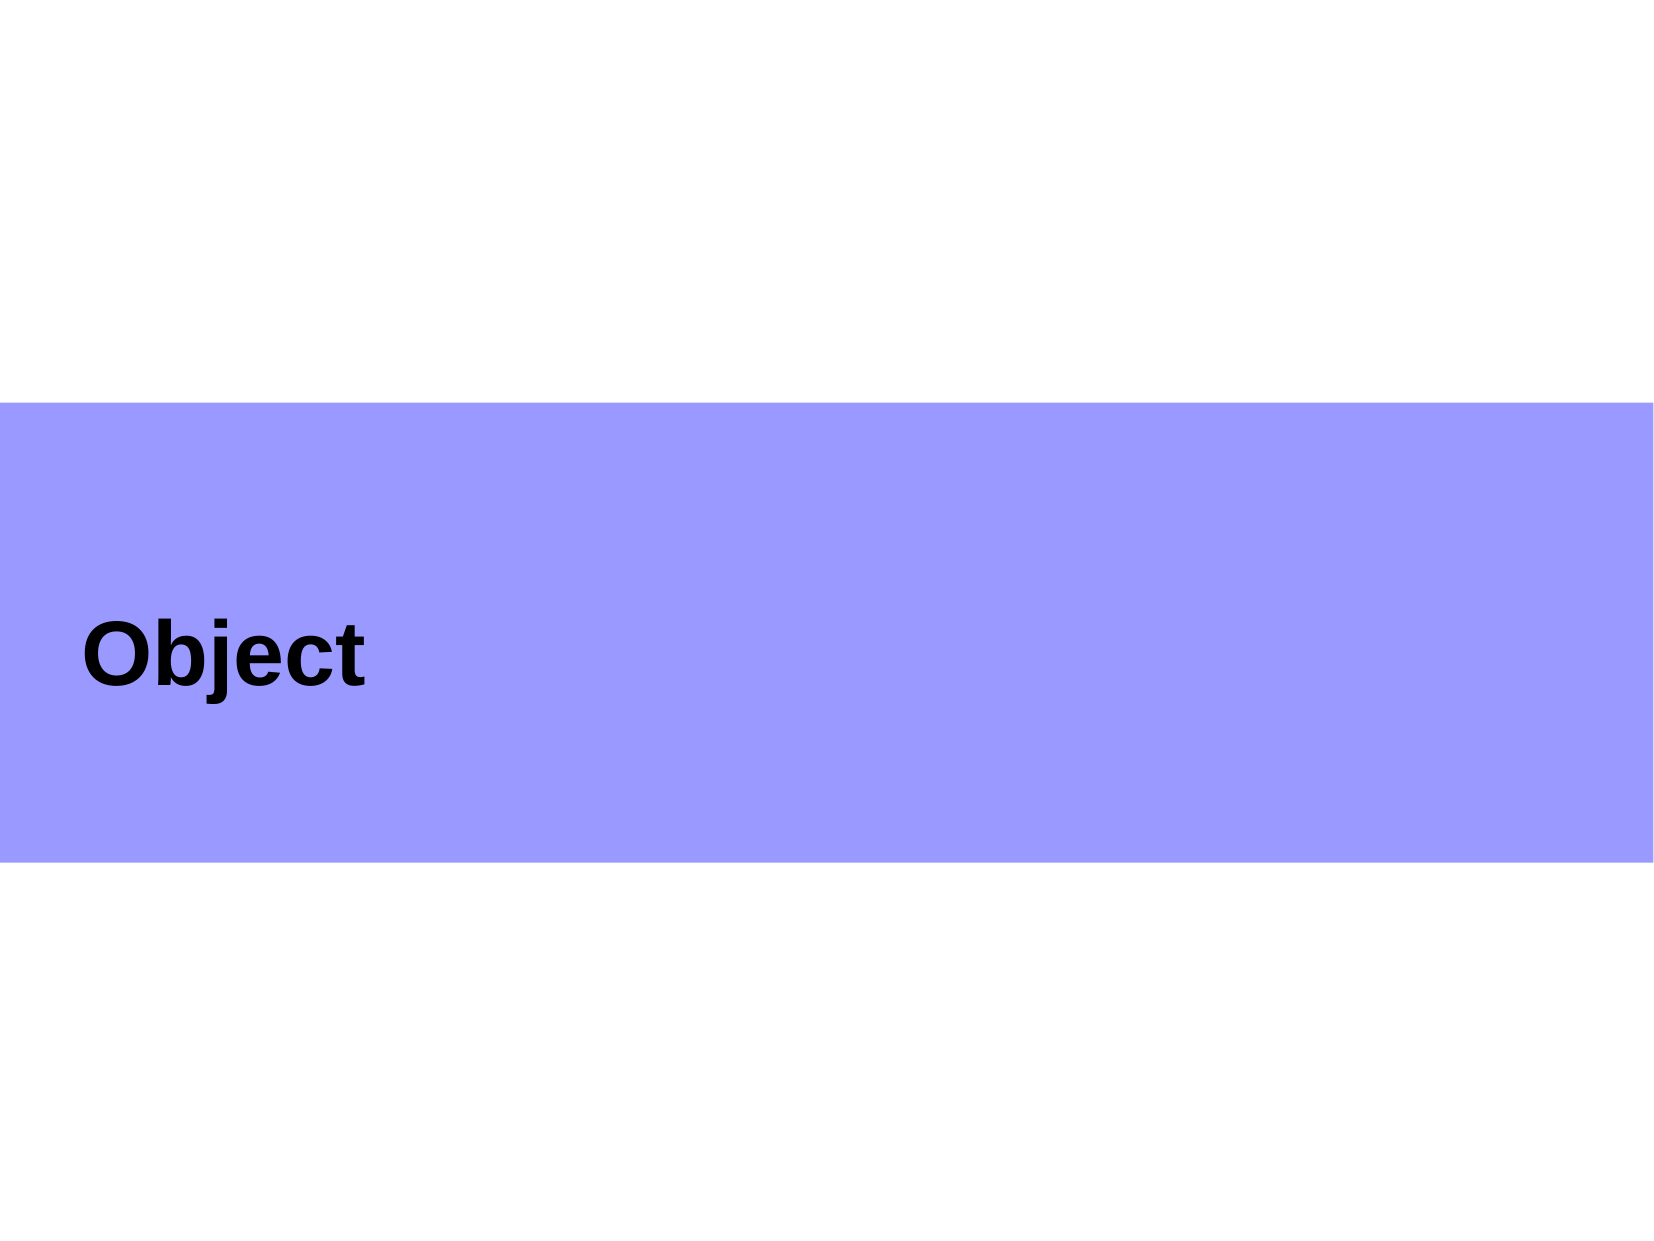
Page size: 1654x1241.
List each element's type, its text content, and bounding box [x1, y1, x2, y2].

text_box Object [67, 600, 1530, 772]
